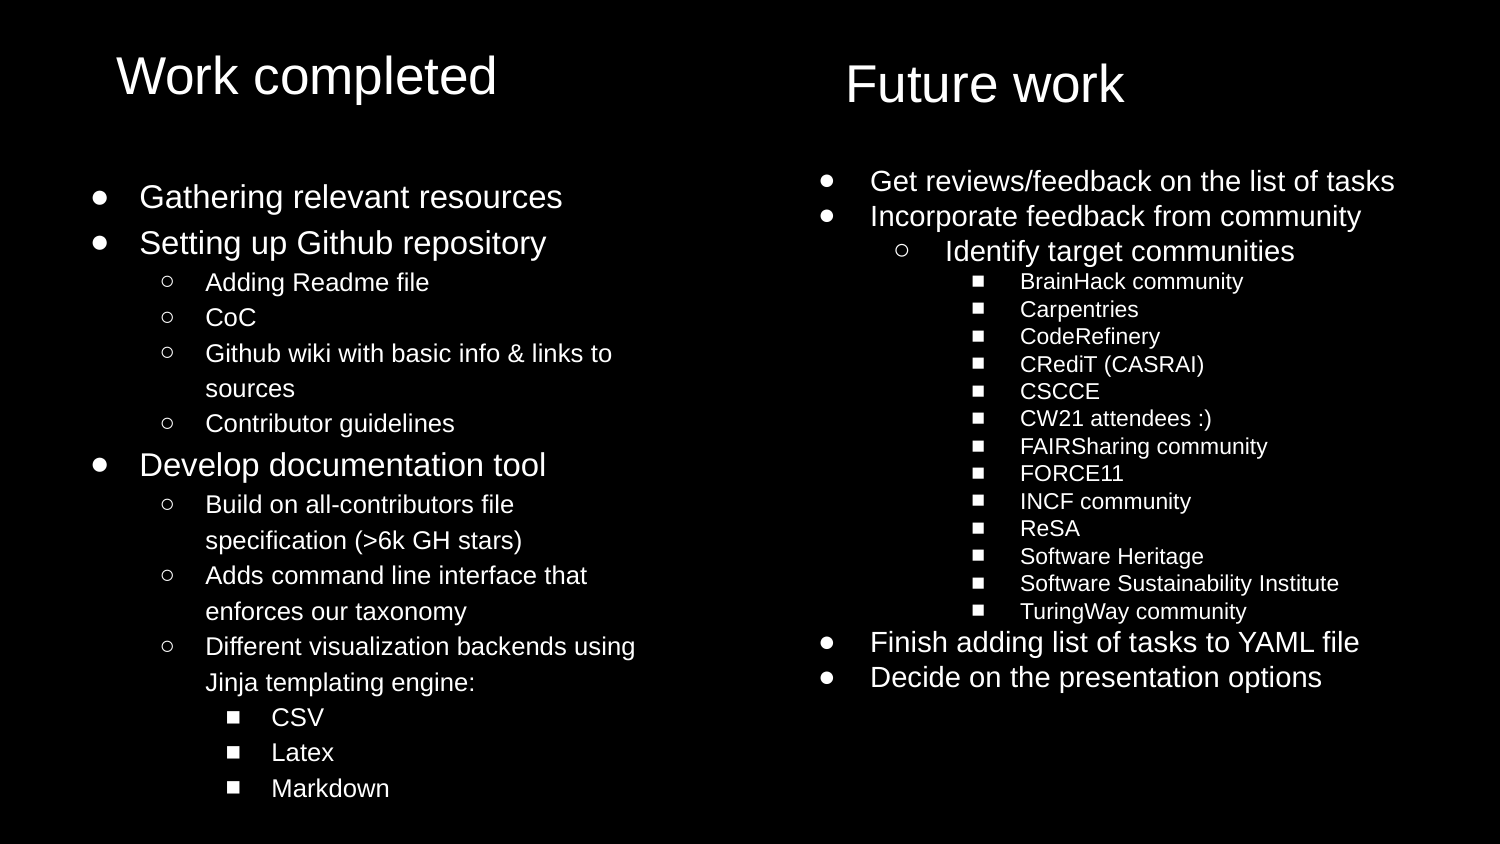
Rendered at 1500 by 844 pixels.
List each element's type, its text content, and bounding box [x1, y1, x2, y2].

title WFuture work [780, 34, 1291, 129]
list Gathering relevant resources Setting up Github repository Adding Readme file CoC Github wiki with basic info & links to sources Contributor guidelines Develop documentation tool Build on all-contributors file specification (>6k GH stars) Adds command line interface that enforces our taxonomy Different visualization backends using Jinja templating engine: CSV Latex Markdown [58, 155, 668, 825]
text_box Get reviews/feedback on the list of tasks Incorporate feedback from community Identify target communities BrainHack community Carpentries CodeRefinery CRediT (CASRAI) CSCCE CW21 attendees :) FAIRSharing community FORCE11 INCF community ReSA Software Heritage Software Sustainability Institute TuringWay community Finish adding list of tasks to YAML file Decide on the presentation options [780, 146, 1451, 709]
title WWork completed [51, 26, 561, 121]
